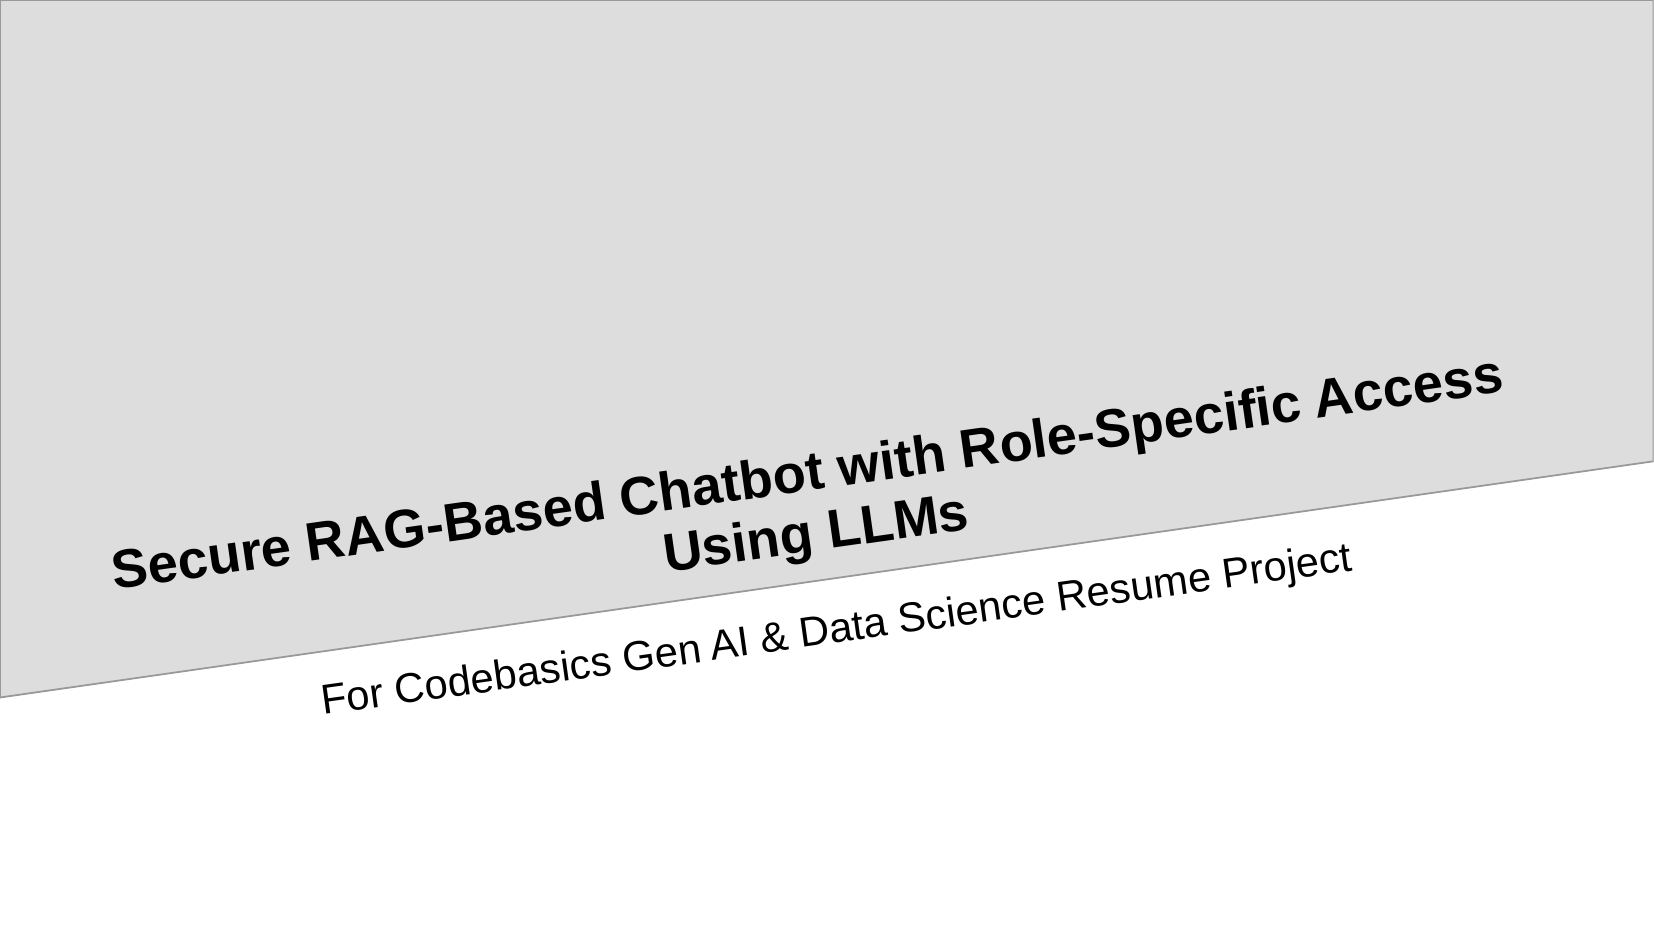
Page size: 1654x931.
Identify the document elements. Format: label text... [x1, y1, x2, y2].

text_box For Codebasics Gen AI & Data Science Resume Project [100, 478, 1546, 782]
title Secure RAG-Based Chatbot with Role-Specific Access Using LLMs [62, 267, 1562, 737]
